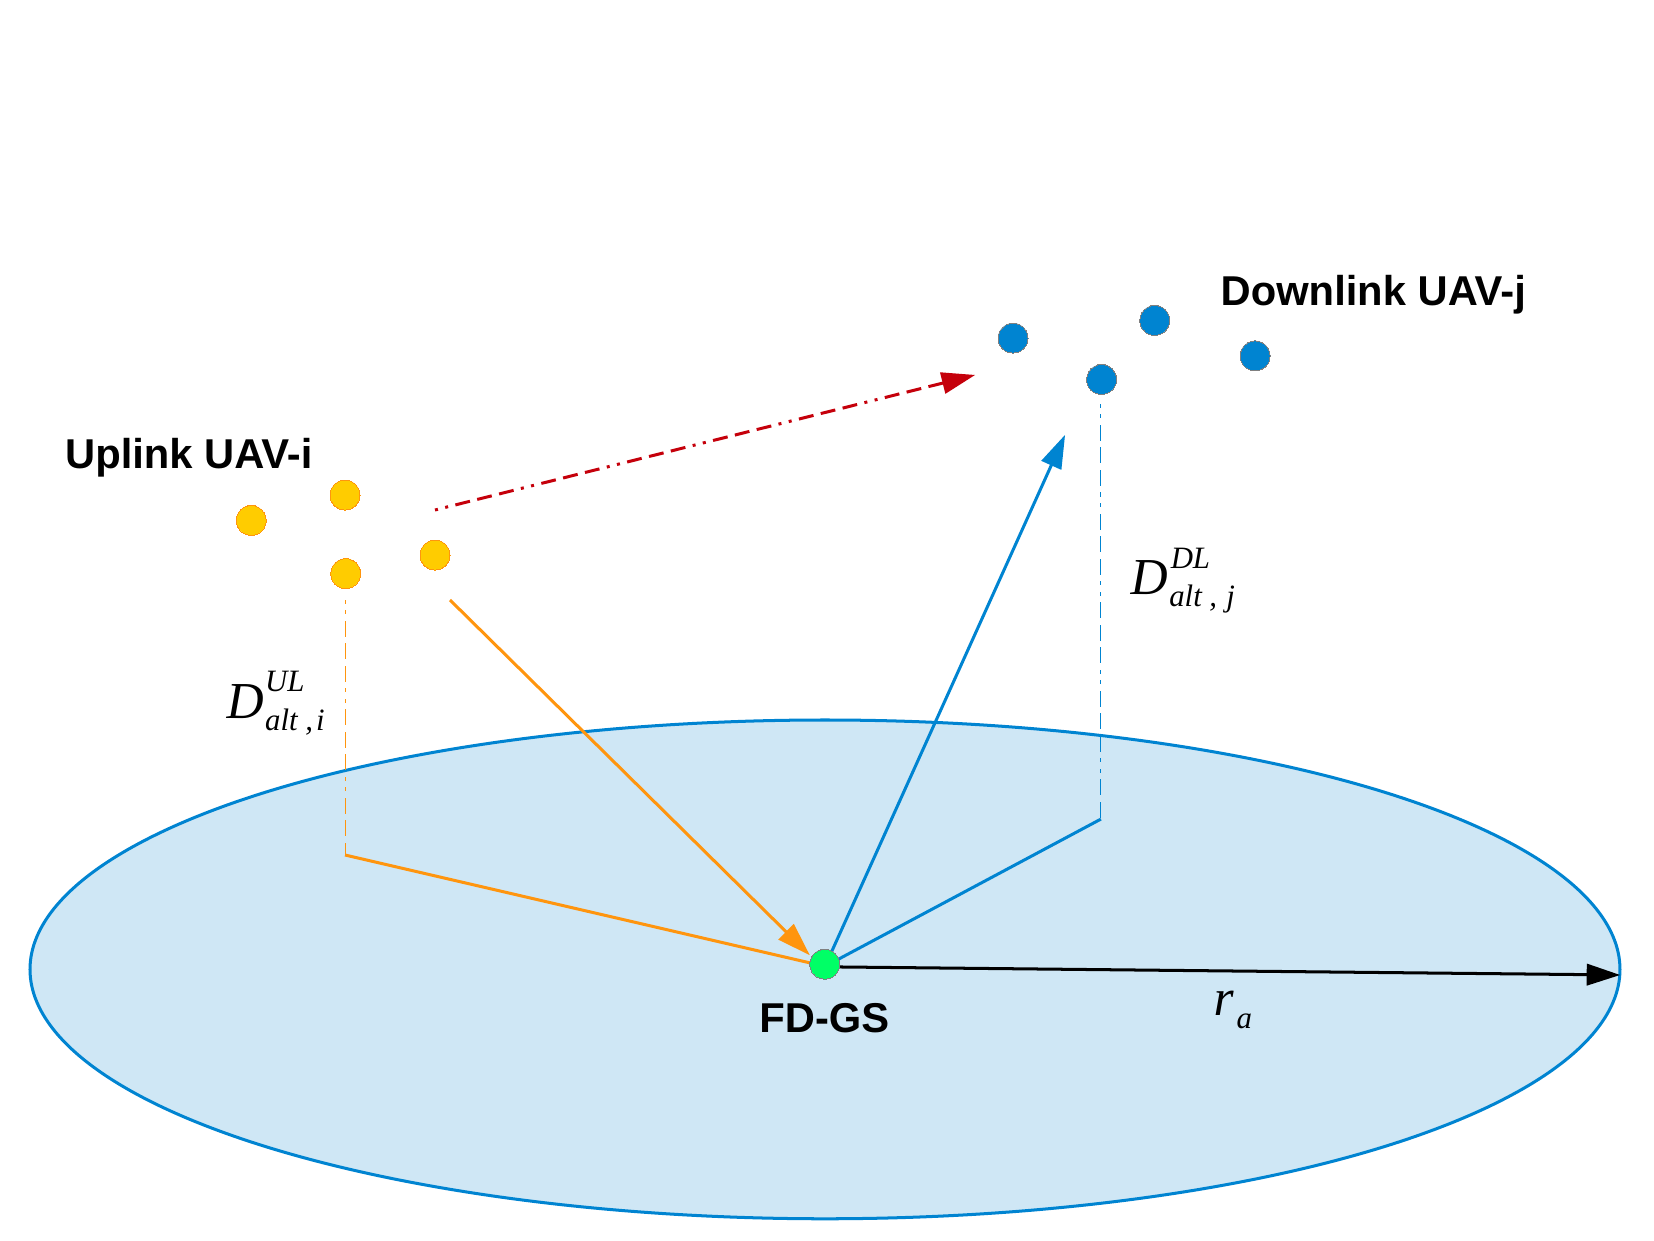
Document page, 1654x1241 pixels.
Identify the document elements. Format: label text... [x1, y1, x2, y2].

text_box FD-GS [744, 987, 905, 1050]
text_box [1139, 305, 1170, 336]
chart [215, 663, 332, 738]
text_box [330, 480, 361, 511]
text_box [420, 540, 451, 571]
text_box [30, 720, 1621, 1219]
text_box [330, 558, 361, 589]
text_box [1240, 340, 1271, 371]
text_box [236, 505, 267, 536]
chart [1119, 540, 1243, 614]
text_box [998, 323, 1029, 354]
text_box Uplink UAV-i [50, 423, 328, 486]
text_box [1086, 364, 1117, 395]
text_box Downlink UAV-j [1205, 259, 1543, 323]
chart [1205, 969, 1261, 1036]
